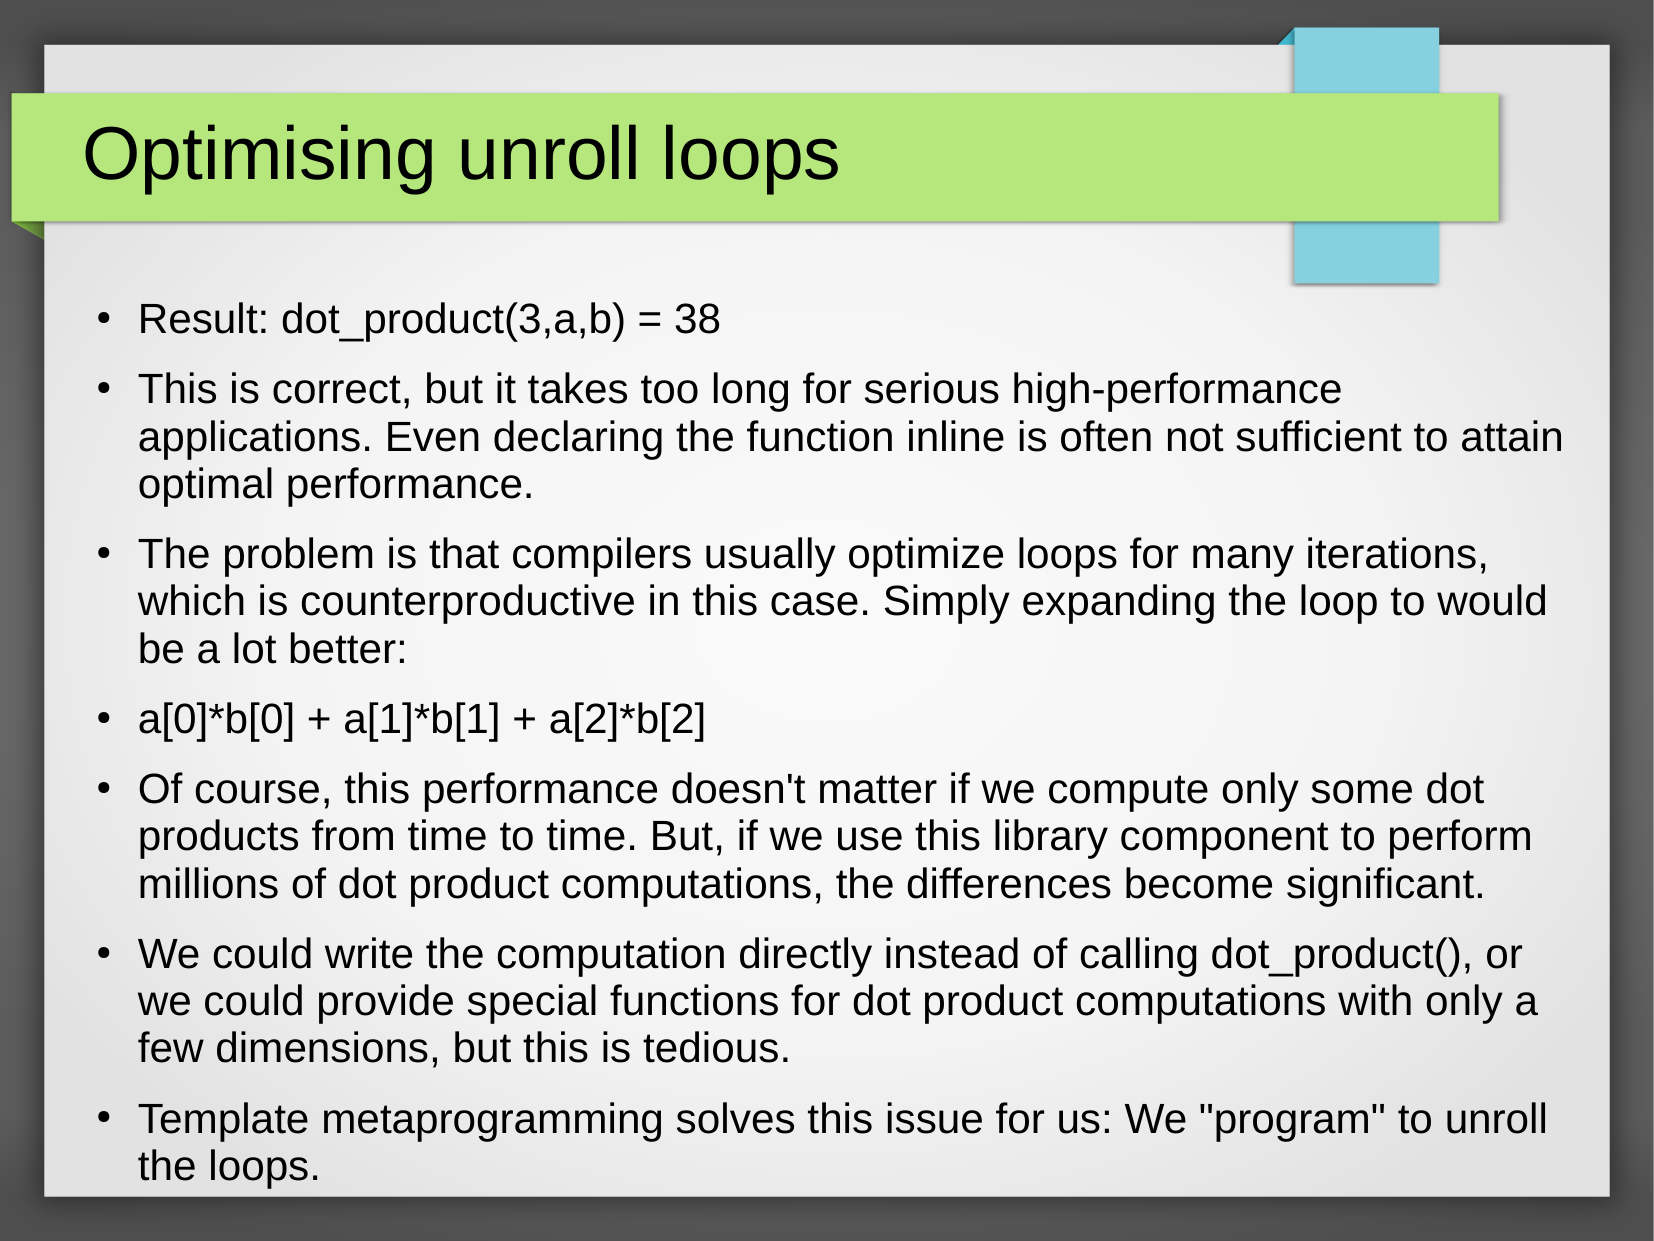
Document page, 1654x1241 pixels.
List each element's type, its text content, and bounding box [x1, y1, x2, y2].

list Result: dot_product(3,a,b) = 38 This is correct, but it takes too long for serious high-performance applications. Even declaring the function inline is often not sufficient to attain optimal performance. The problem is that compilers usually optimize loops for many iterations, which is counterproductive in this case. Simply expanding the loop to would be a lot better: a[0]*b[0] + a[1]*b[1] + a[2]*b[2] Of course, this performance doesn't matter if we compute only some dot products from time to time. But, if we use this library component to perform millions of dot product computations, the differences become significant. We could write the computation directly instead of calling dot_product(), or we could provide special functions for dot product computations with only a few dimensions, but this is tedious. Template metaprogramming solves this issue for us: We "program" to unroll the loops. [82, 295, 1571, 1193]
picture [0, 0, 1654, 1241]
title Optimising unroll loops [82, 94, 1264, 213]
